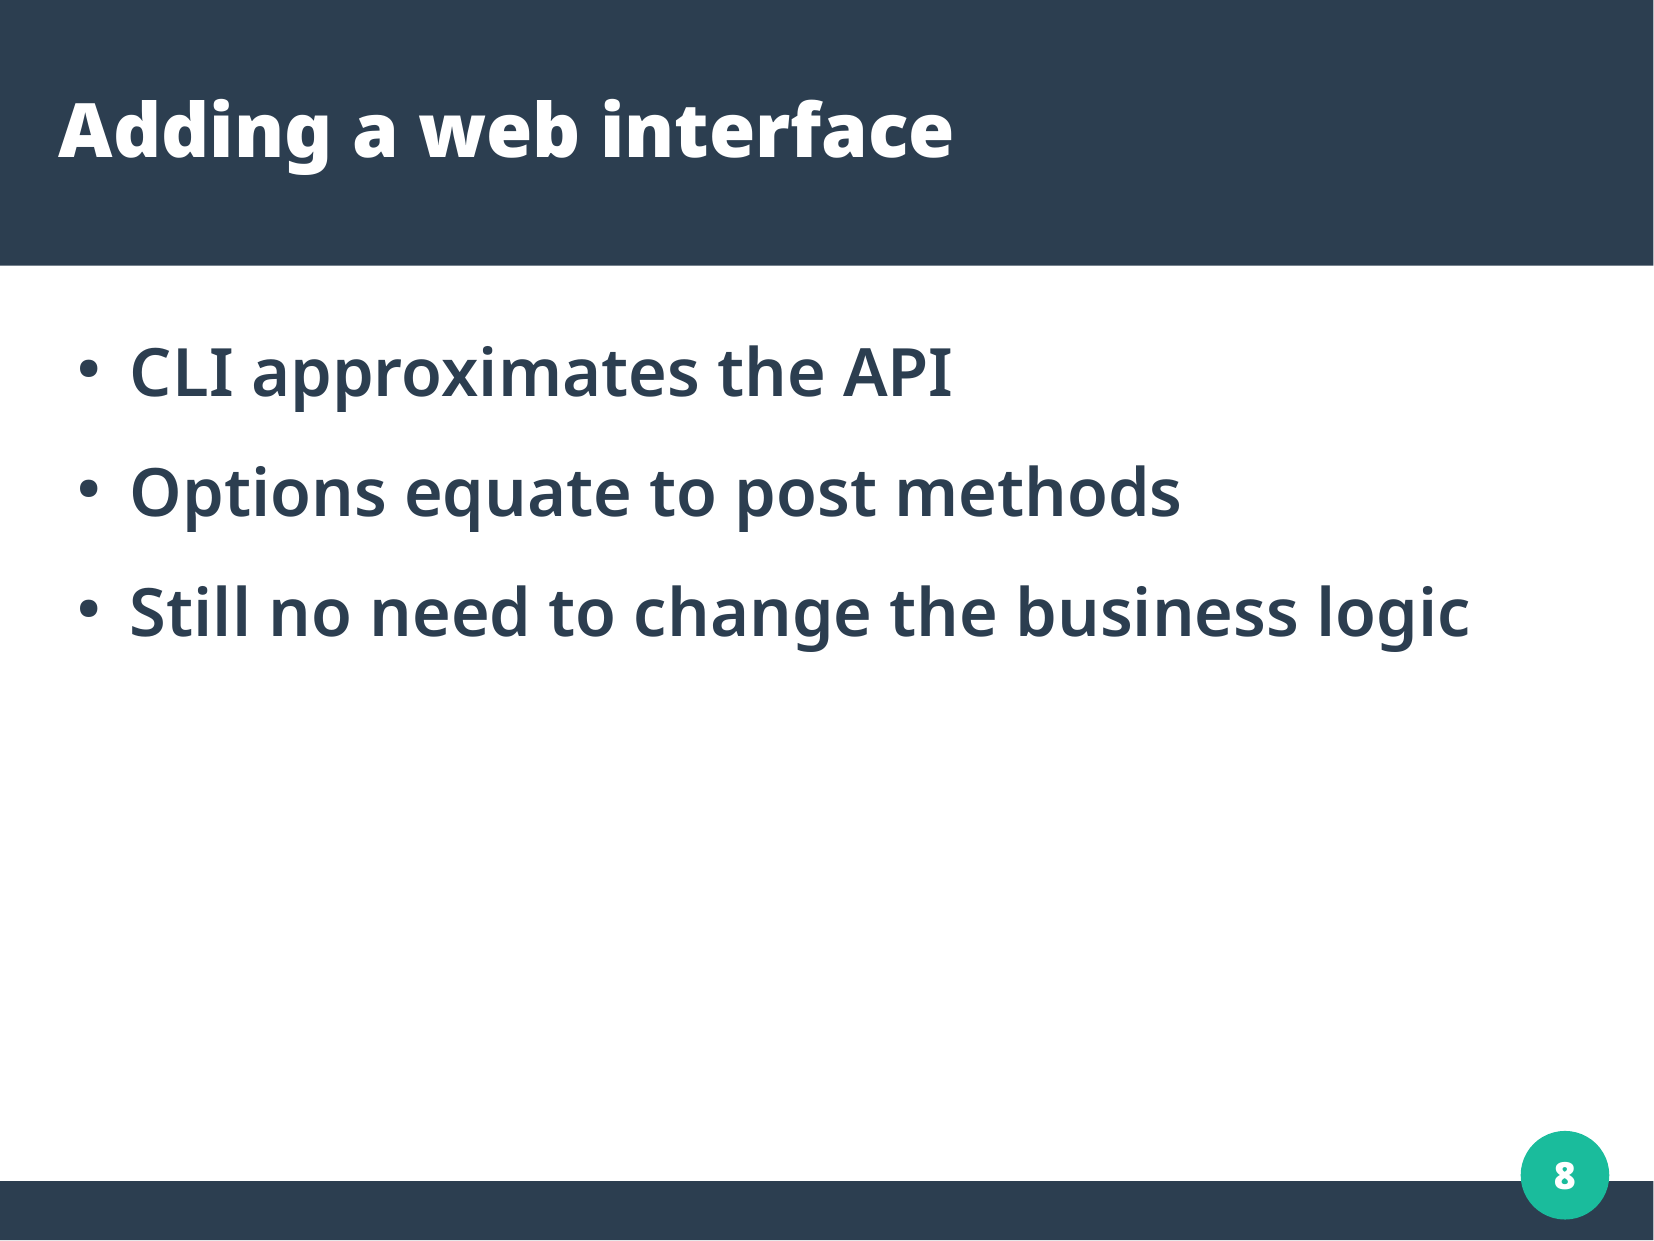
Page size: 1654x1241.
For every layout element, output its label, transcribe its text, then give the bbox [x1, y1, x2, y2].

list CLI approximates the API Options equate to post methods Still no need to change the business logic [59, 324, 1595, 1152]
title Adding a web interface [59, 49, 1595, 207]
